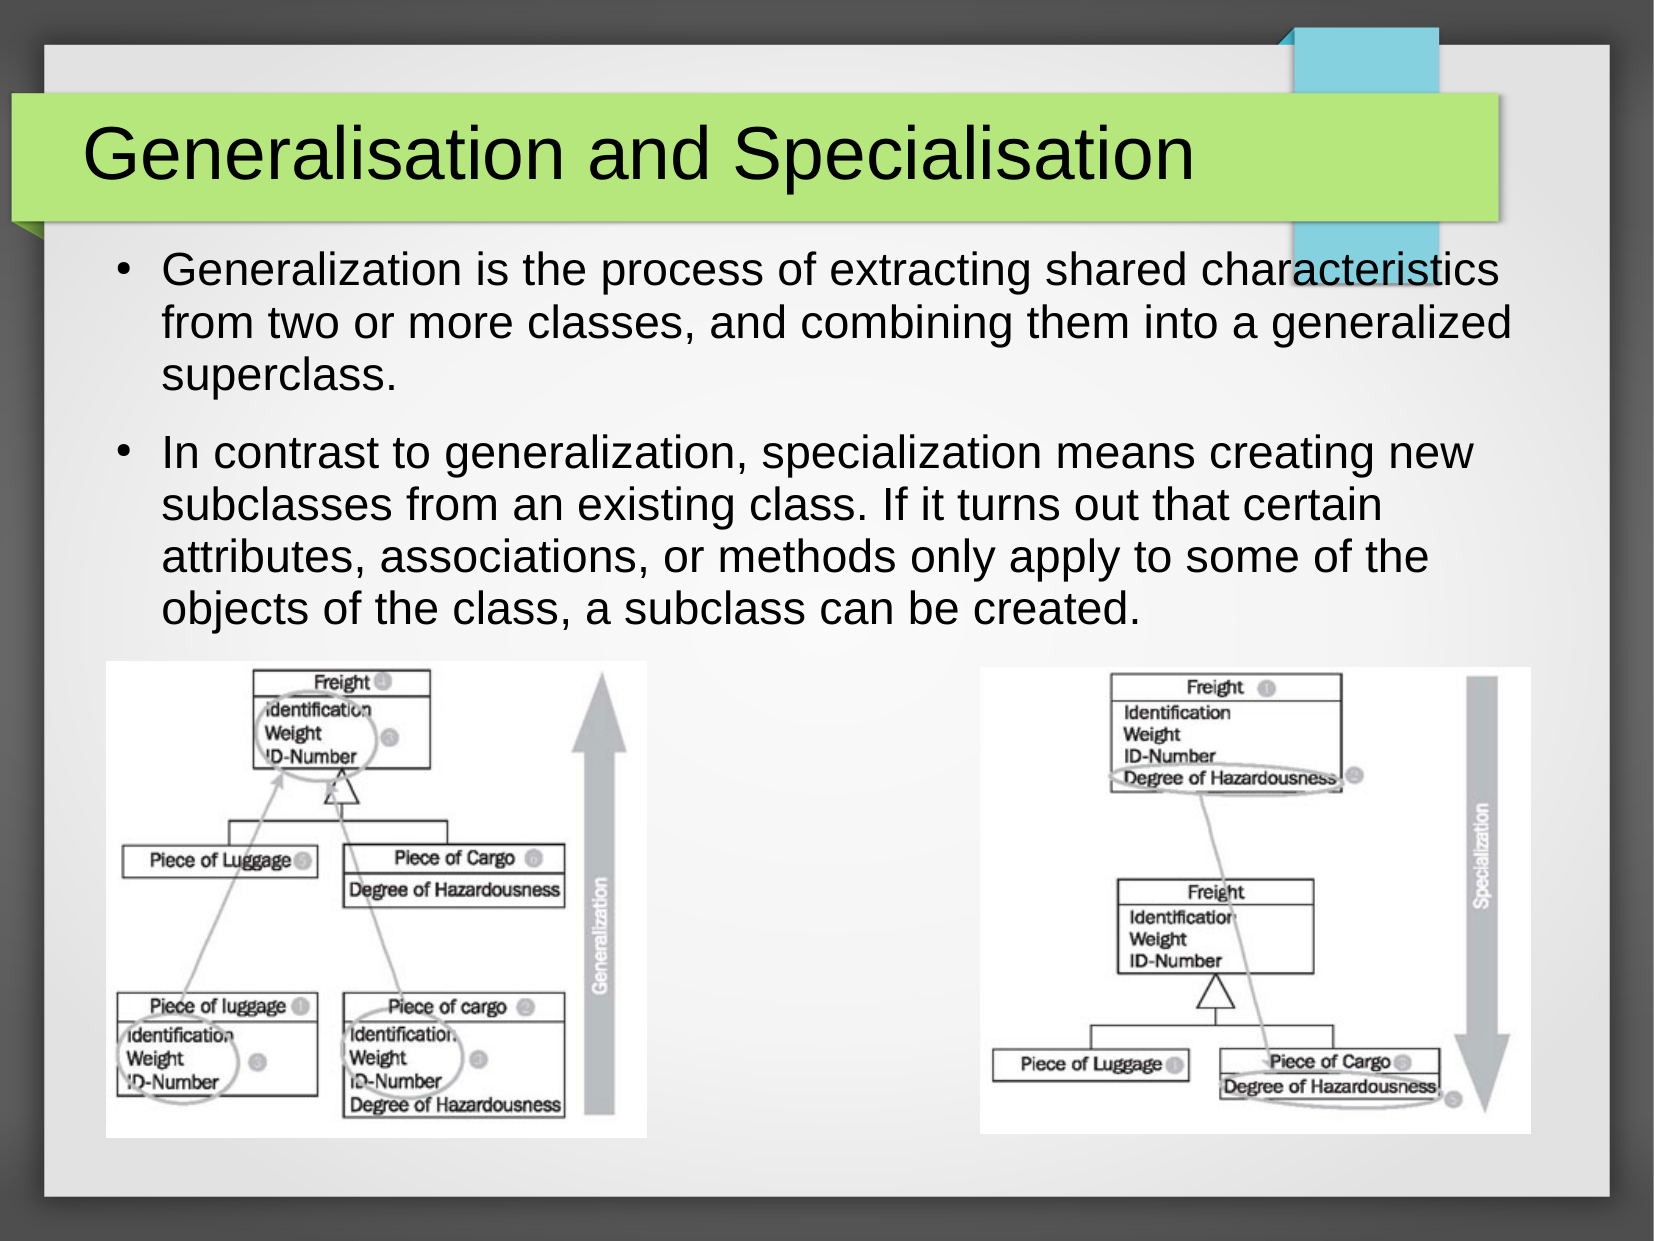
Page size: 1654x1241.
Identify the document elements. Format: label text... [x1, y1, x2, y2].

list Generalization is the process of extracting shared characteristics from two or more classes, and combining them into a generalized superclass. In contrast to generalization, specialization means creating new subclasses from an existing class. If it turns out that certain attributes, associations, or methods only apply to some of the objects of the class, a subclass can be created. [100, 243, 1589, 638]
title Generalisation and Specialisation [82, 94, 1264, 213]
picture [0, 0, 1654, 1241]
